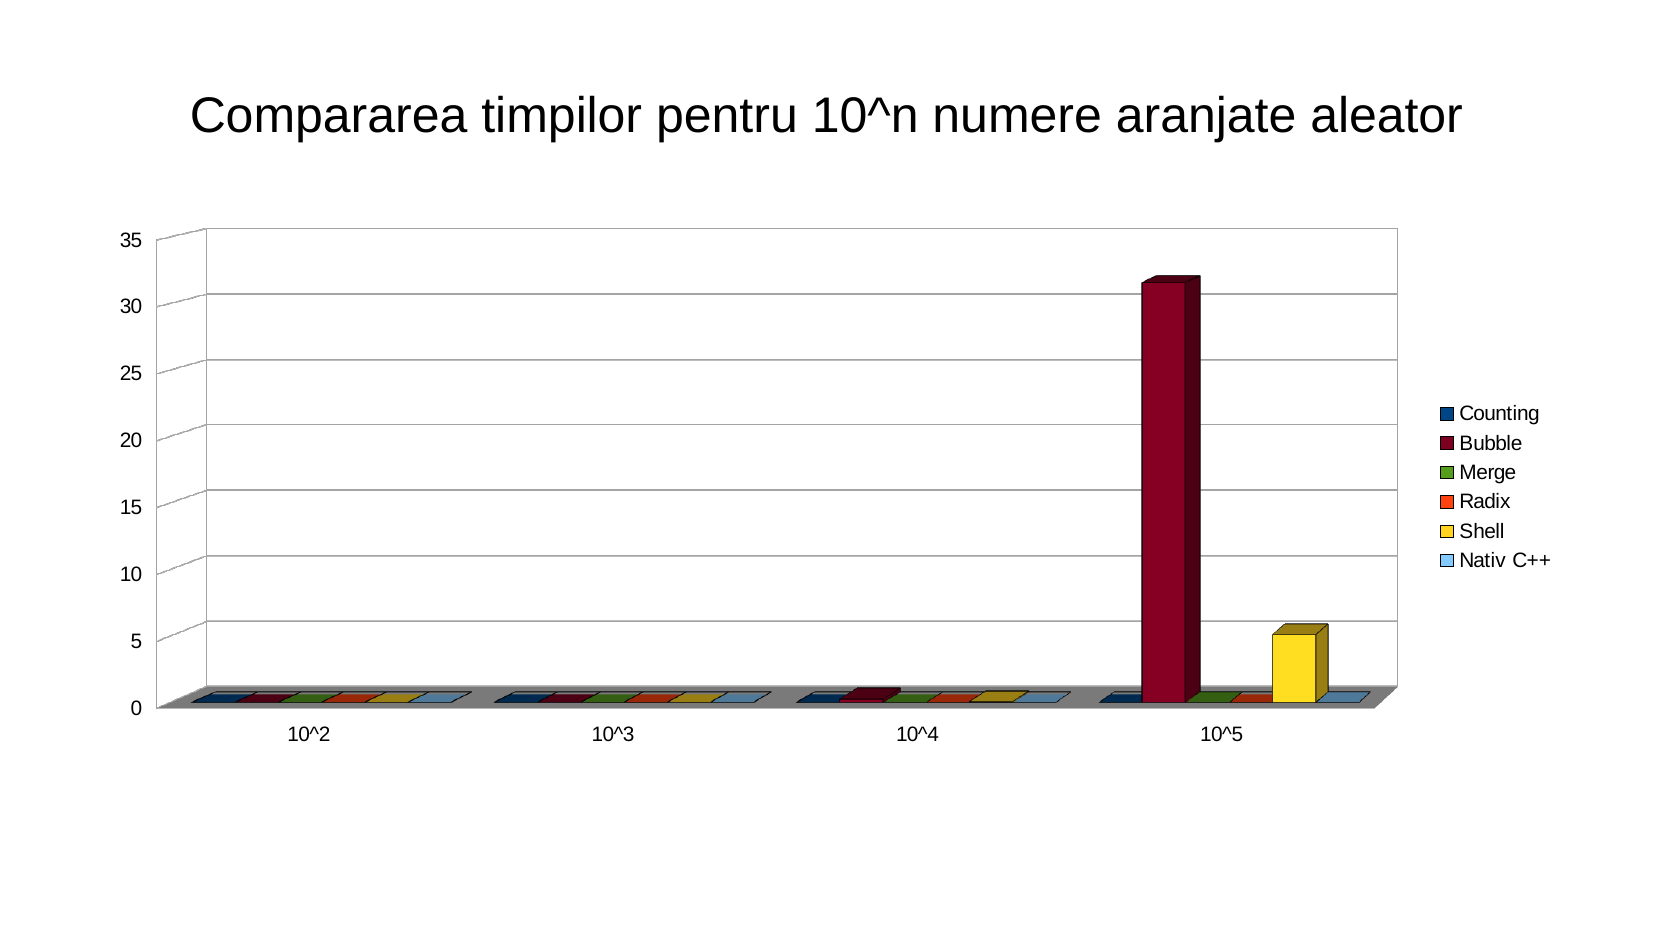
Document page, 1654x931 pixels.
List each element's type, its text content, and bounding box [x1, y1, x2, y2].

title Compararea timpilor pentru 10^n numere aranjate aleator [82, 37, 1571, 193]
chart [82, 217, 1571, 758]
